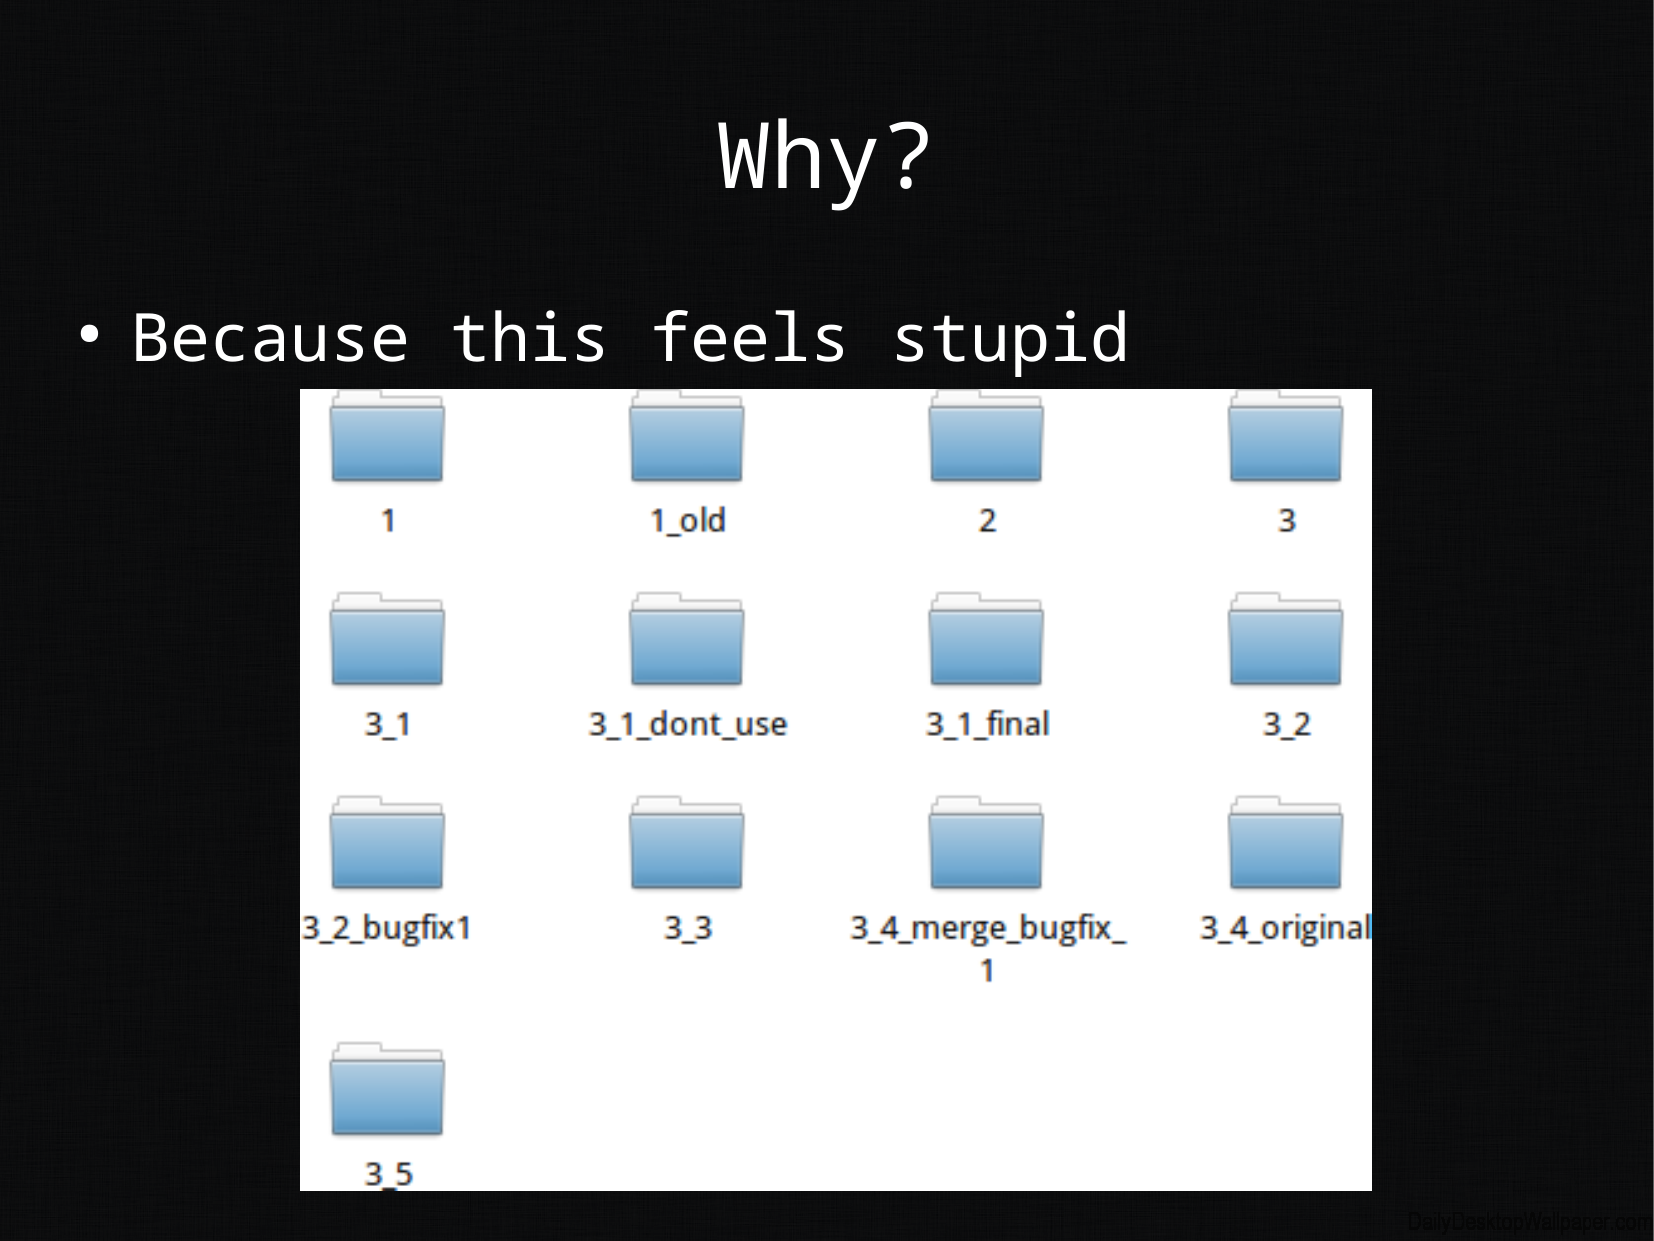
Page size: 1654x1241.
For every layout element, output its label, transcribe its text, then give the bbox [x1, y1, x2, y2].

picture [0, 0, 1654, 1241]
title Why? [82, 49, 1571, 257]
list Because this feels stupid [60, 290, 1572, 1010]
